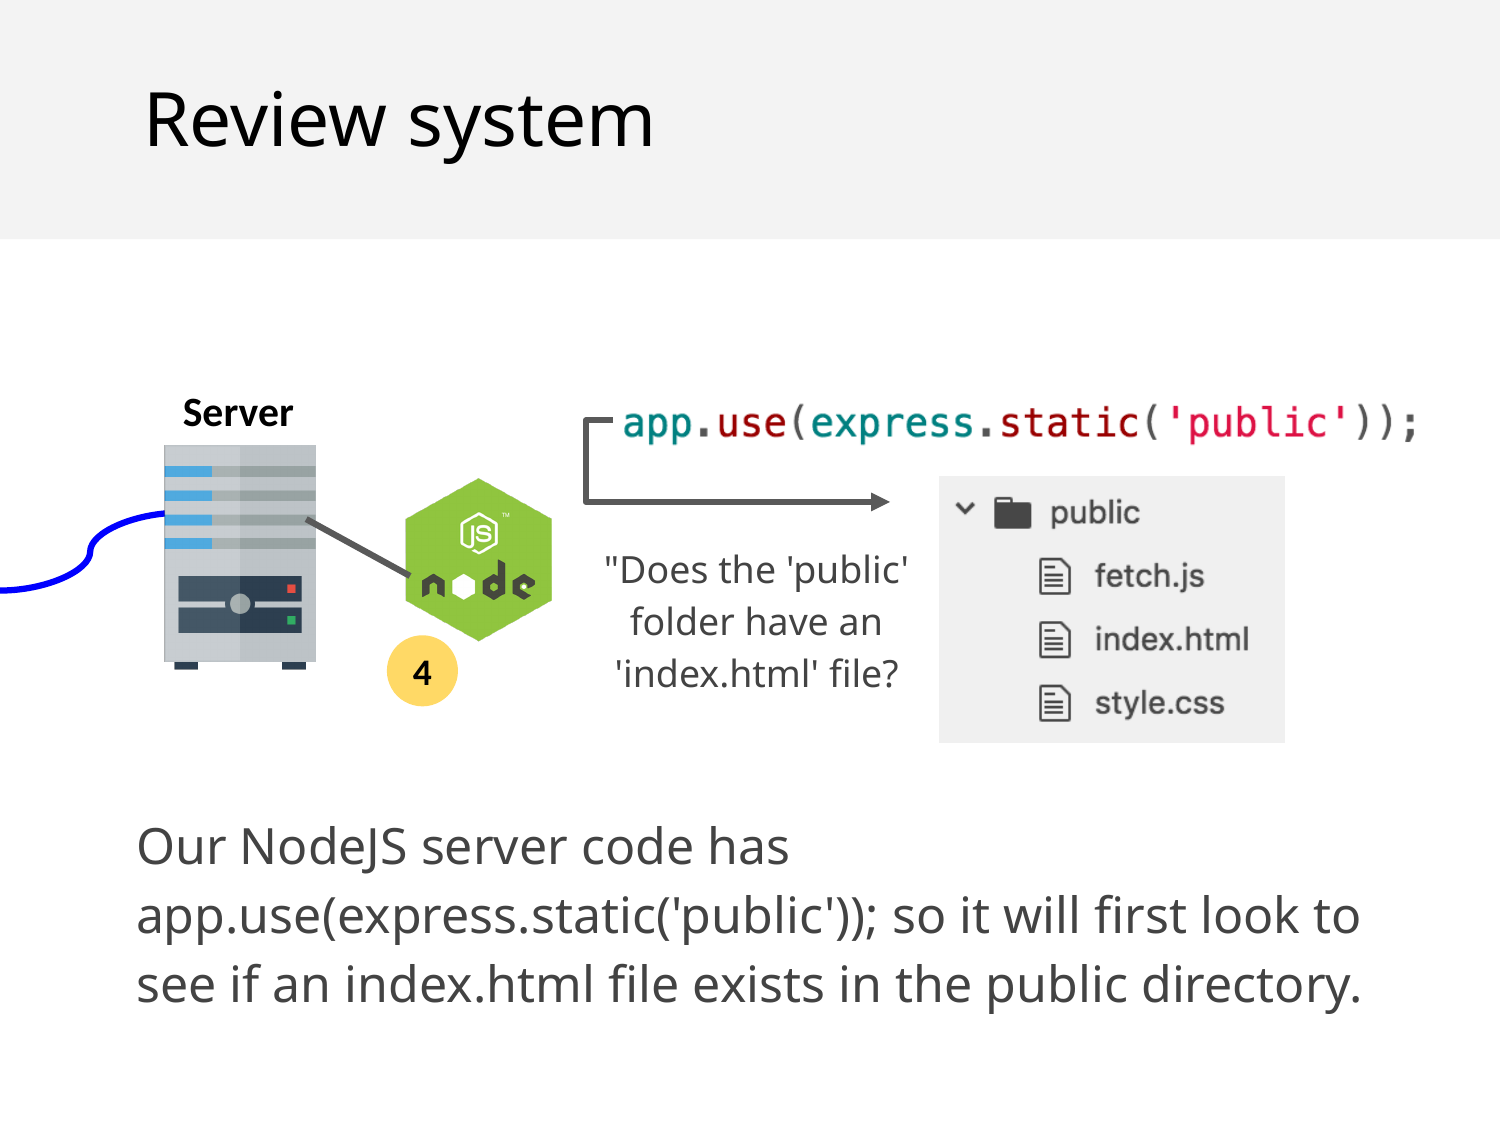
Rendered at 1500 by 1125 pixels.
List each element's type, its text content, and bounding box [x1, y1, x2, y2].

picture [119, 481, 358, 680]
text_box 4 [386, 635, 458, 707]
picture [394, 476, 562, 644]
picture [597, 384, 1440, 743]
list "Does the 'public' folder have an 'index.html' file? [560, 524, 954, 692]
text_box Server [82, 337, 395, 481]
list Our NodeJS server code has app.use(express.static('public')); so it will first look to see if an index.html file exists in the public directory. [121, 790, 1442, 1092]
title Review system [128, 56, 1372, 183]
